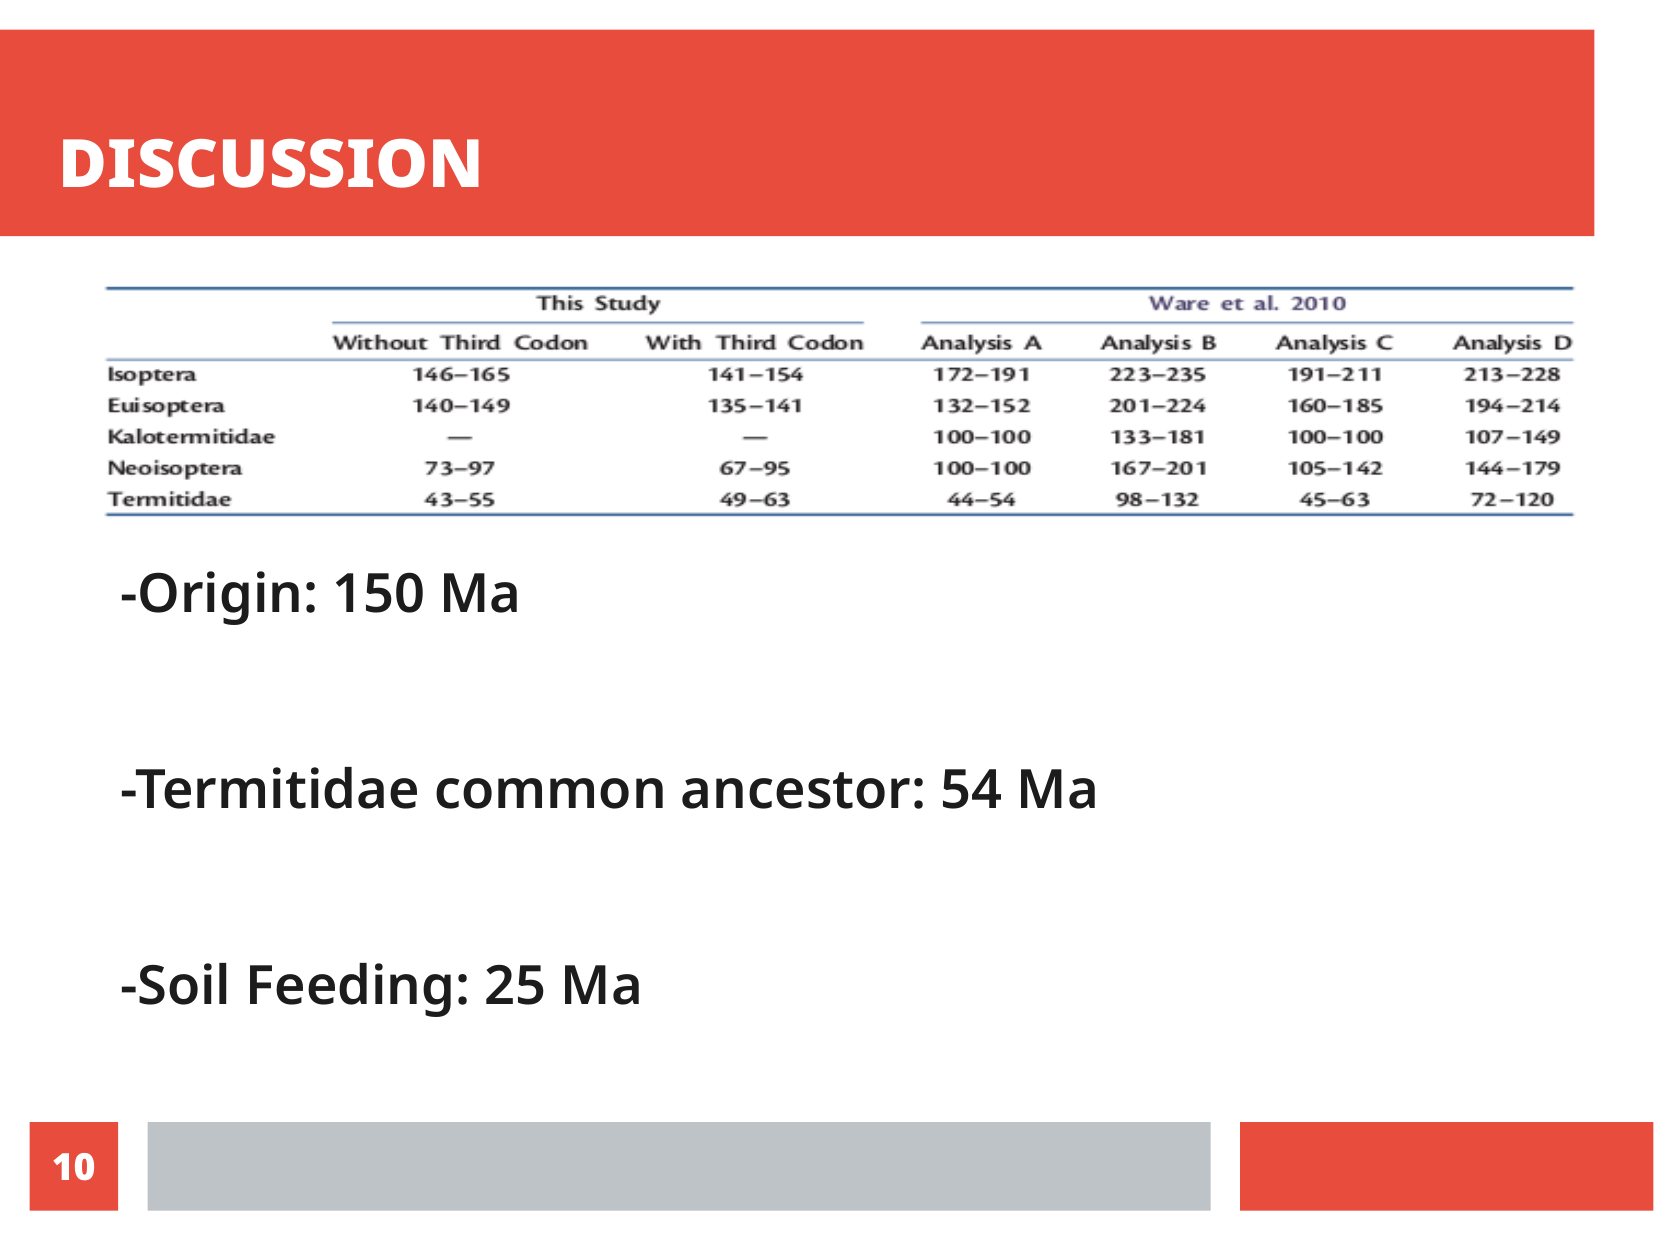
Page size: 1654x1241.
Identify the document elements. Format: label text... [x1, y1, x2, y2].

title DISCUSSION [59, 59, 1595, 207]
picture [90, 284, 1591, 531]
list -Origin: 150 Ma -Termitidae common ancestor: 54 Ma -Soil Feeding: 25 Ma [120, 555, 1576, 1096]
